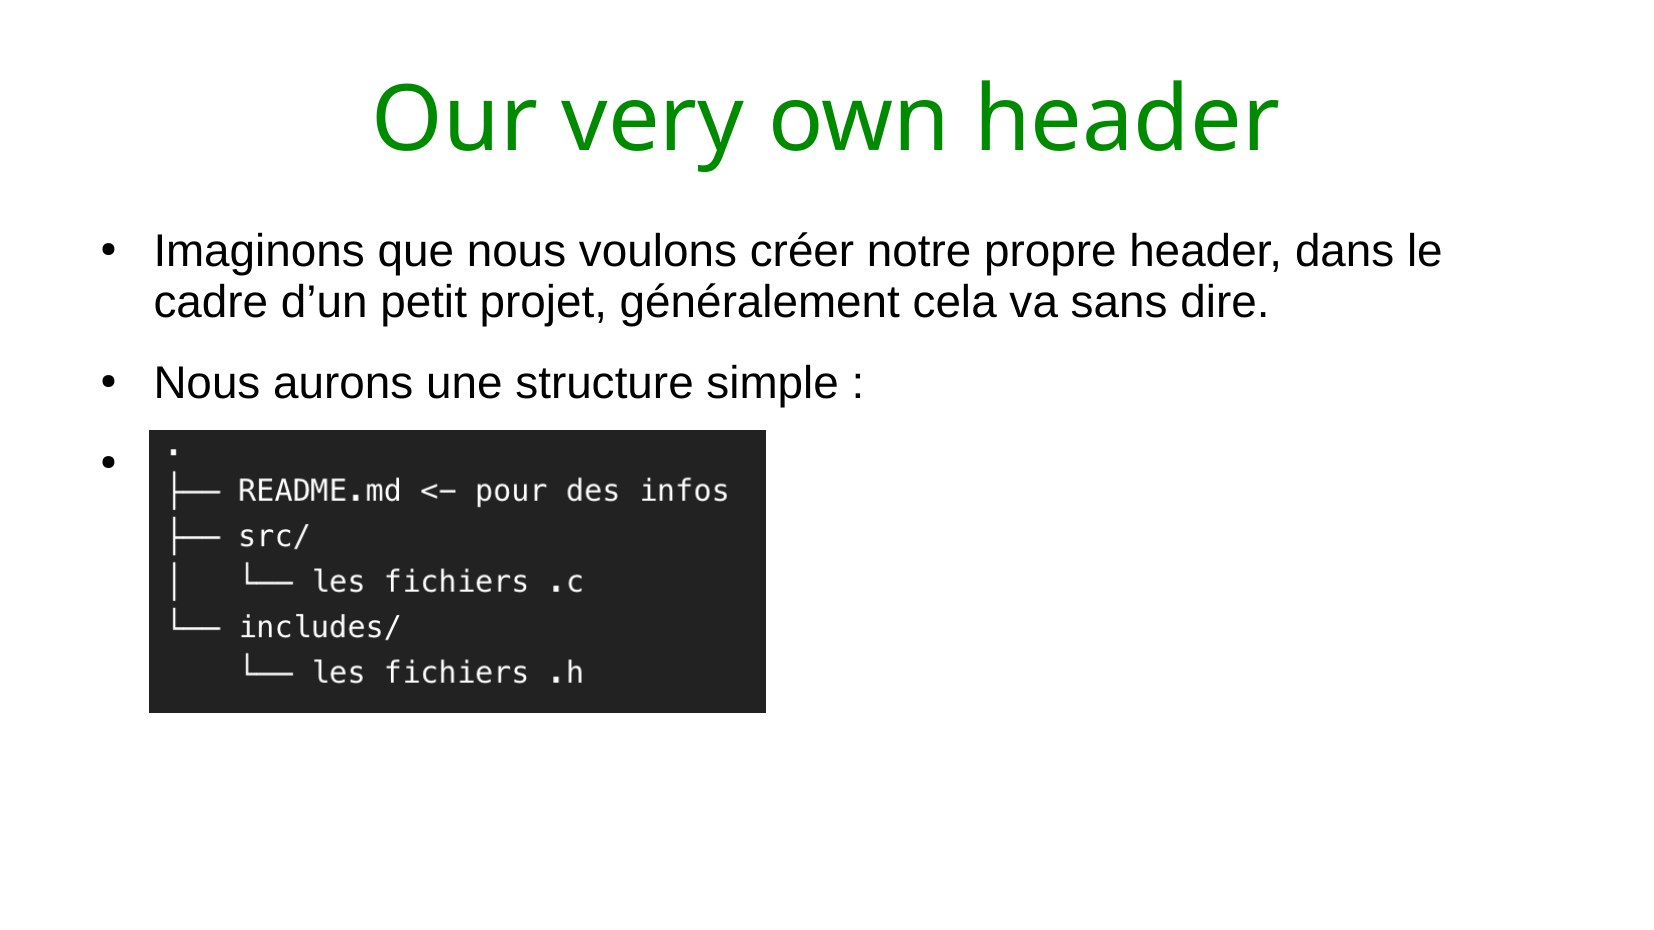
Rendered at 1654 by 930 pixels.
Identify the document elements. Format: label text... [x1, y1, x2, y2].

picture [149, 430, 766, 713]
list Imaginons que nous voulons créer notre propre header, dans le cadre d’un petit projet, généralement cela va sans dire. Nous aurons une structure simple : [82, 224, 1571, 930]
title Our very own header [82, 37, 1571, 193]
